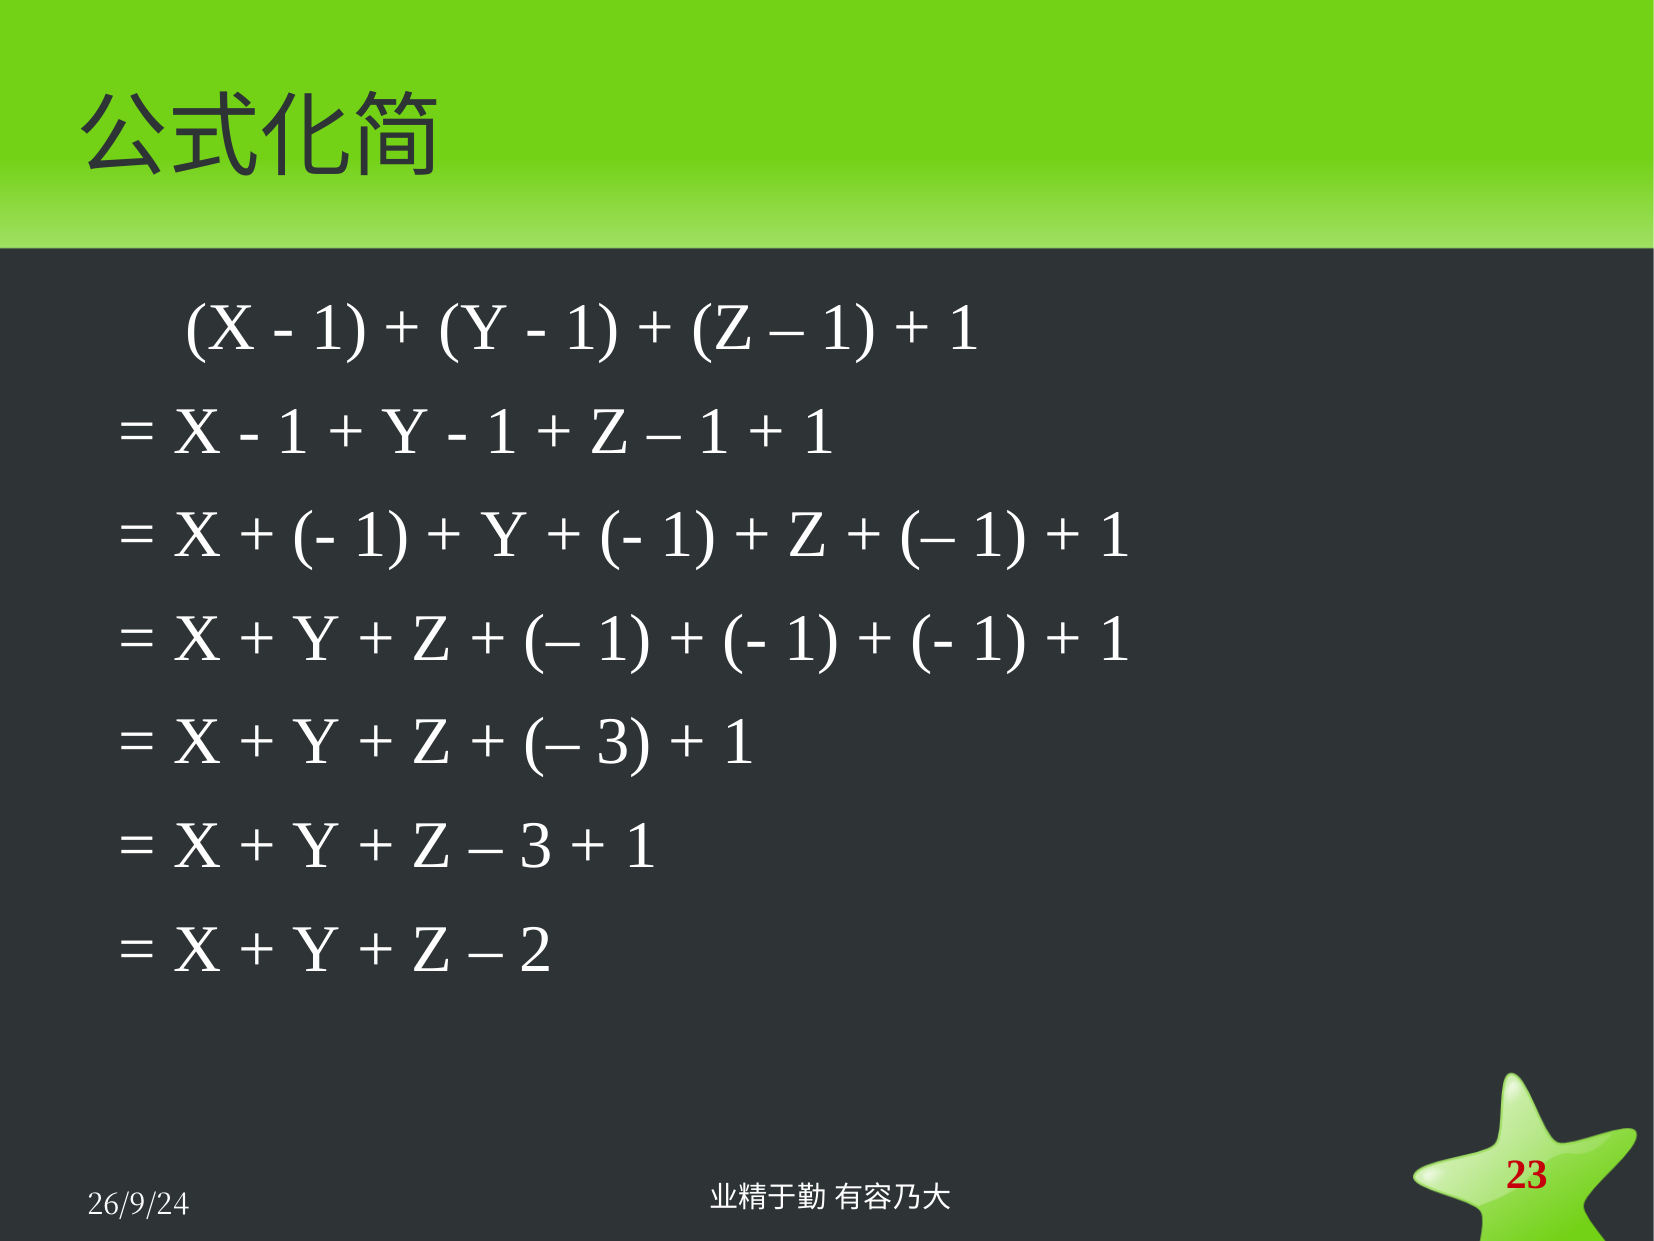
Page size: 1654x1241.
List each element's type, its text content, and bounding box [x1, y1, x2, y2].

picture [0, 0, 1654, 1241]
list (X - 1) + (Y - 1) + (Z – 1) + 1 = X - 1 + Y - 1 + Z – 1 + 1 = X + (- 1) + Y + (- 1) + Z + (– 1) + 1 = X + Y + Z + (– 1) + (- 1) + (- 1) + 1 = X + Y + Z + (– 3) + 1 = X + Y + Z – 3 + 1 = X + Y + Z – 2 [82, 290, 1571, 1109]
title 公式化简 [76, 29, 1565, 237]
